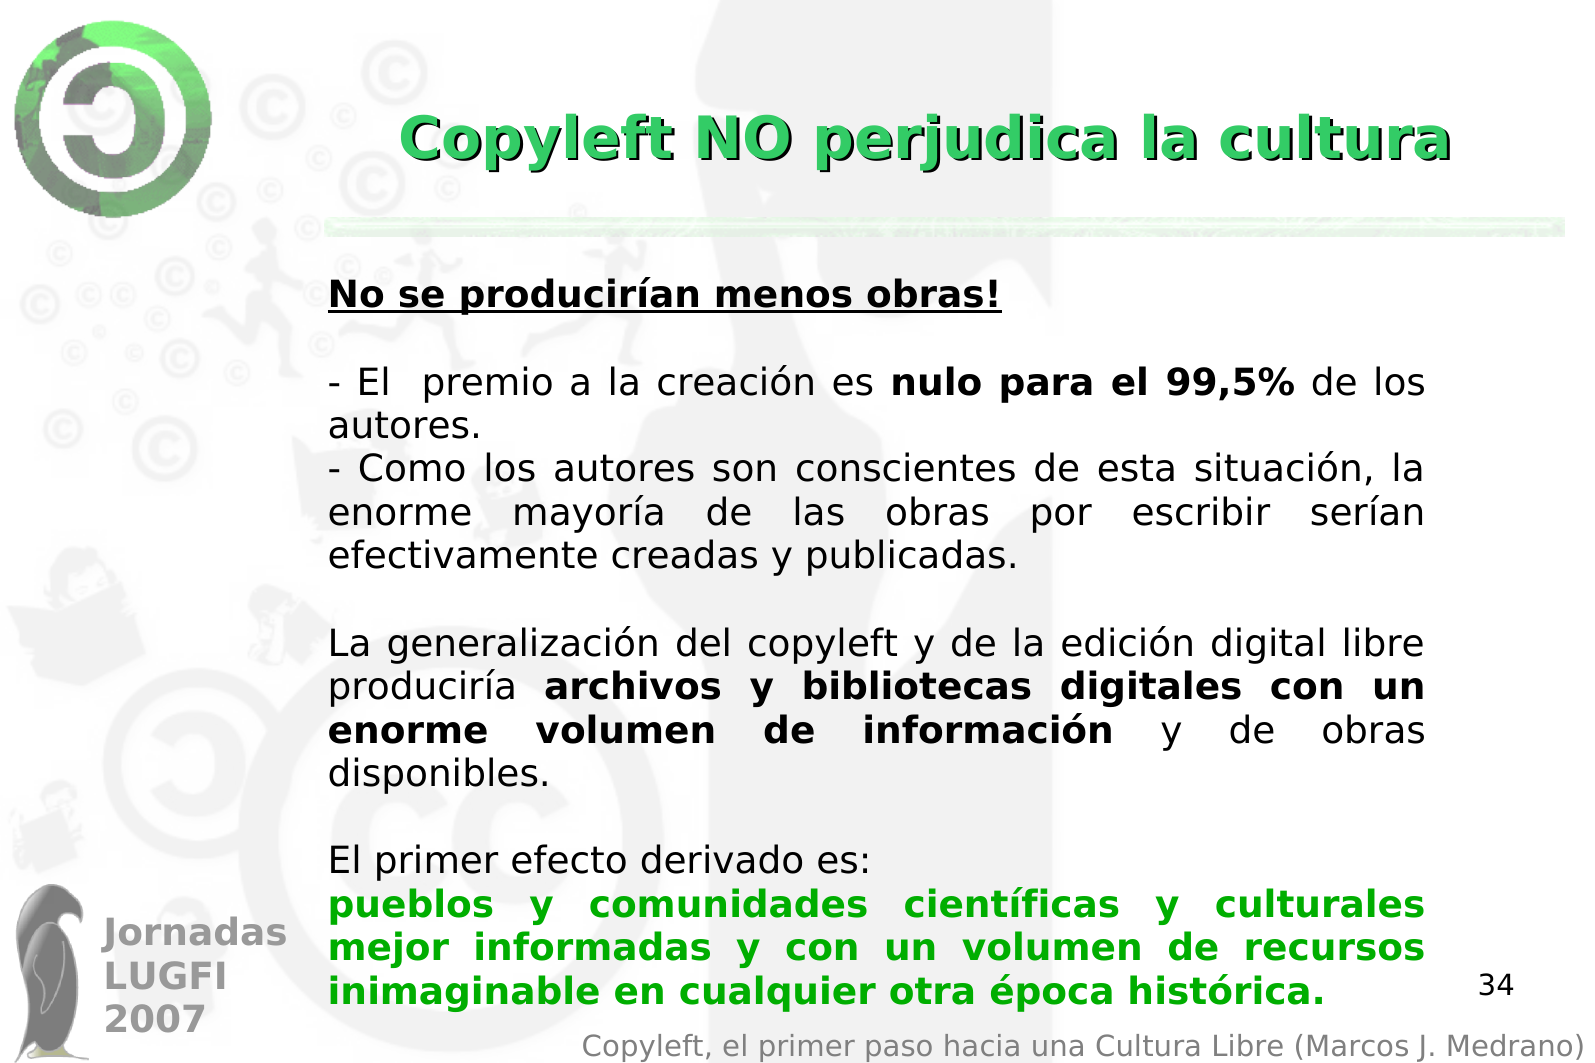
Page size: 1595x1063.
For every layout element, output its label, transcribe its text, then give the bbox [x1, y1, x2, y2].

text_box No se producirían menos obras! - El premio a la creación es nulo para el 99,5% de los autores. - Como los autores son conscientes de esta situación, la enorme mayoría de las obras por escribir serían efectivamente creadas y publicadas. La generalización del copyleft y de la edición digital libre produciría archivos y bibliotecas digitales con un enorme volumen de información y de obras disponibles. El primer efecto derivado es: pueblos y comunidades científicas y culturales mejor informadas y con un volumen de recursos inimaginable en cualquier otra época histórica. [312, 265, 1441, 1021]
text_box Copyleft NO perjudica la cultura [383, 96, 1583, 180]
